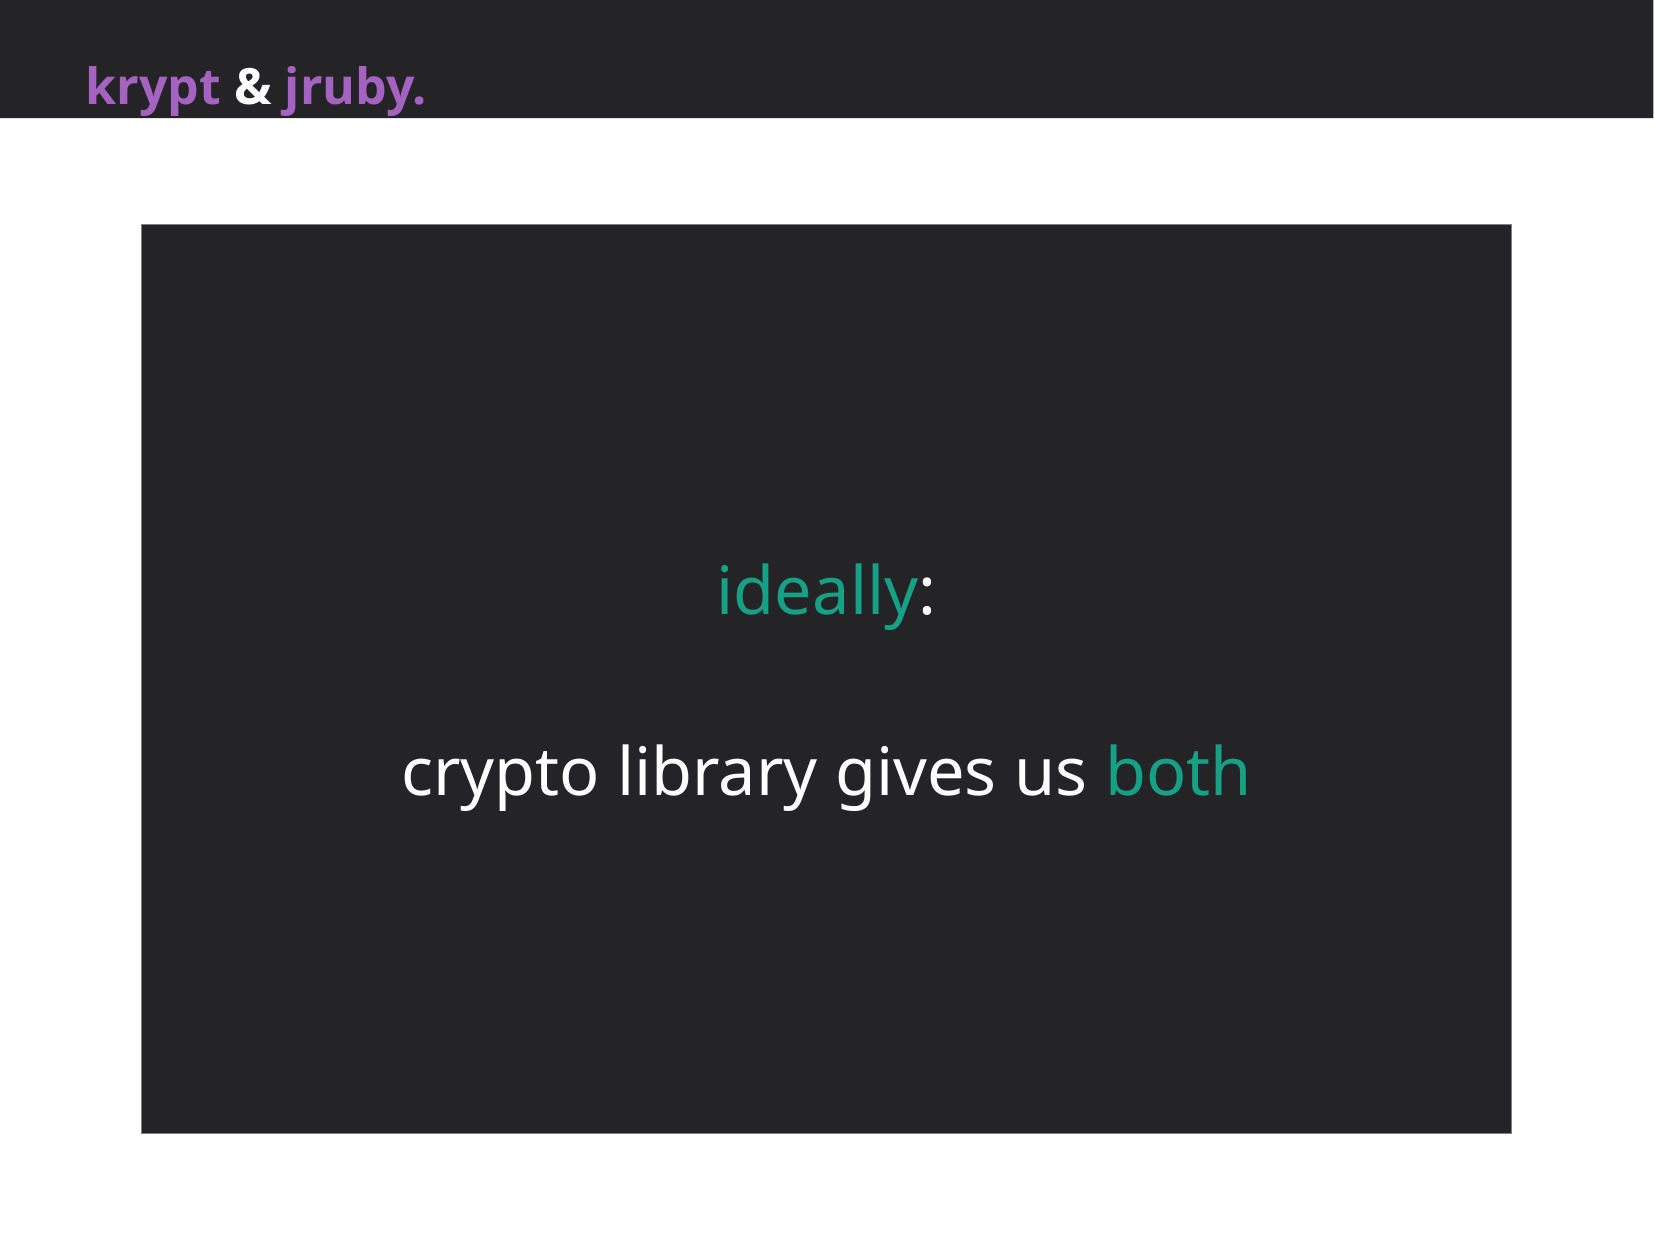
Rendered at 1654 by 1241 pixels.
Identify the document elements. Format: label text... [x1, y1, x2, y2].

text_box krypt & jruby. [70, 43, 1359, 119]
text_box ideally: crypto library gives us both [141, 224, 1512, 1134]
text_box [165, 531, 1441, 1087]
text_box [0, 0, 1654, 119]
